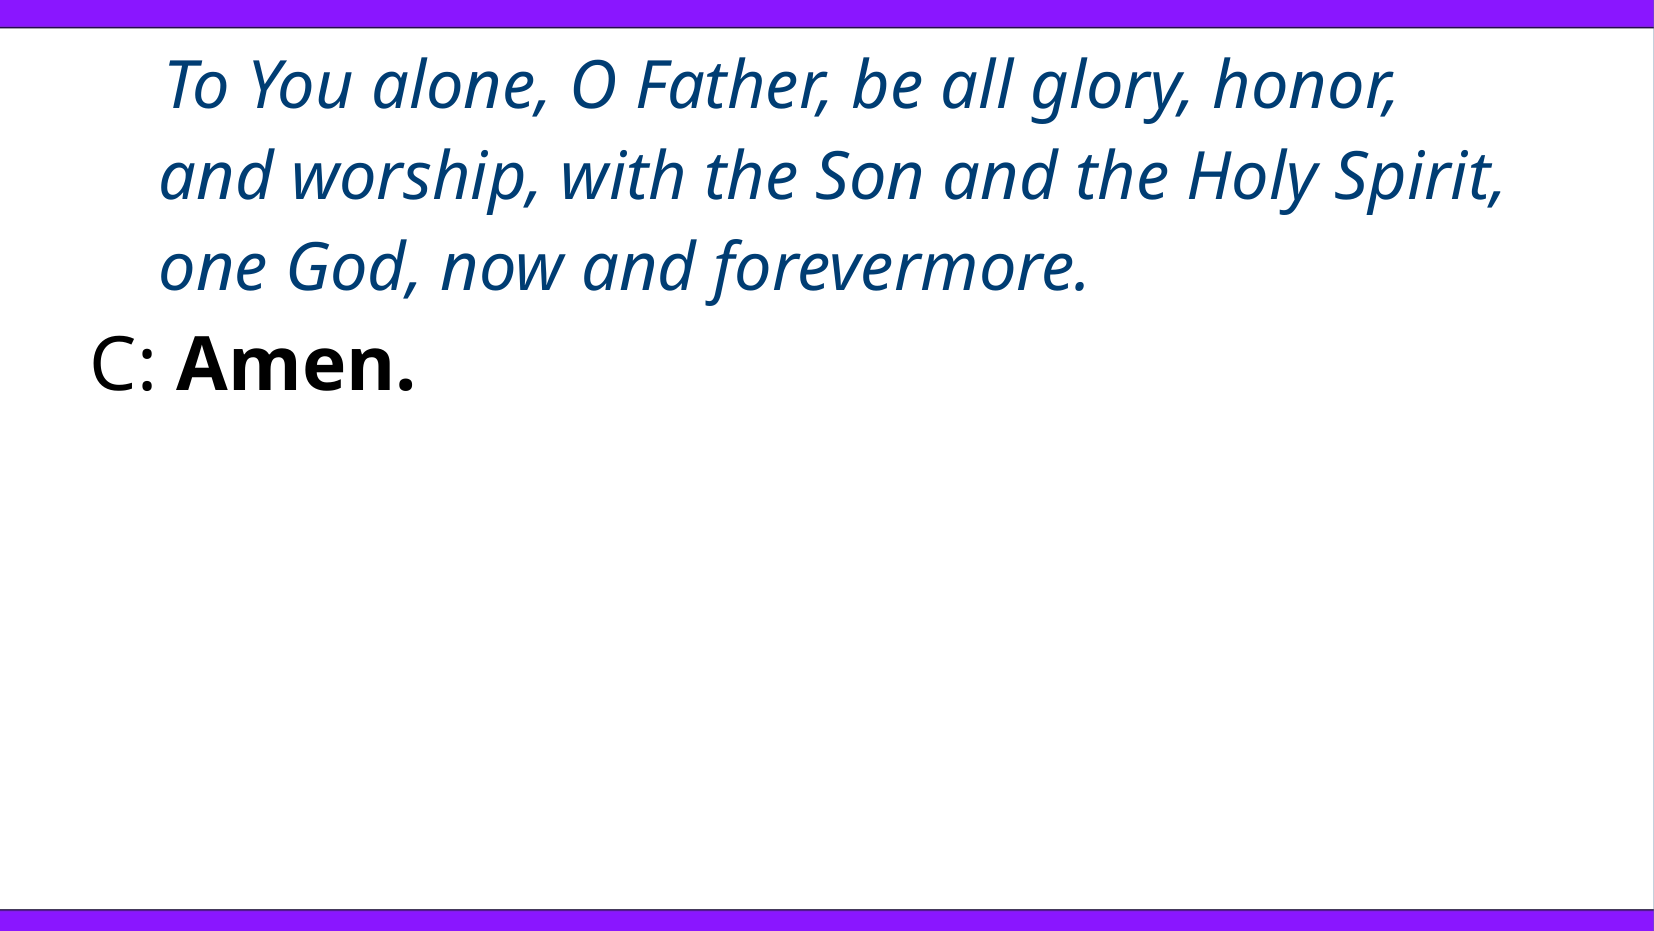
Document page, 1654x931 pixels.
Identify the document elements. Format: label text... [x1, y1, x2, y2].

picture [0, 0, 1654, 931]
text_box To You alone, O Father, be all glory, honor, and worship, with the Son and the Holy Spirit, one God, now and forevermore. C: Amen. [75, 30, 1591, 411]
